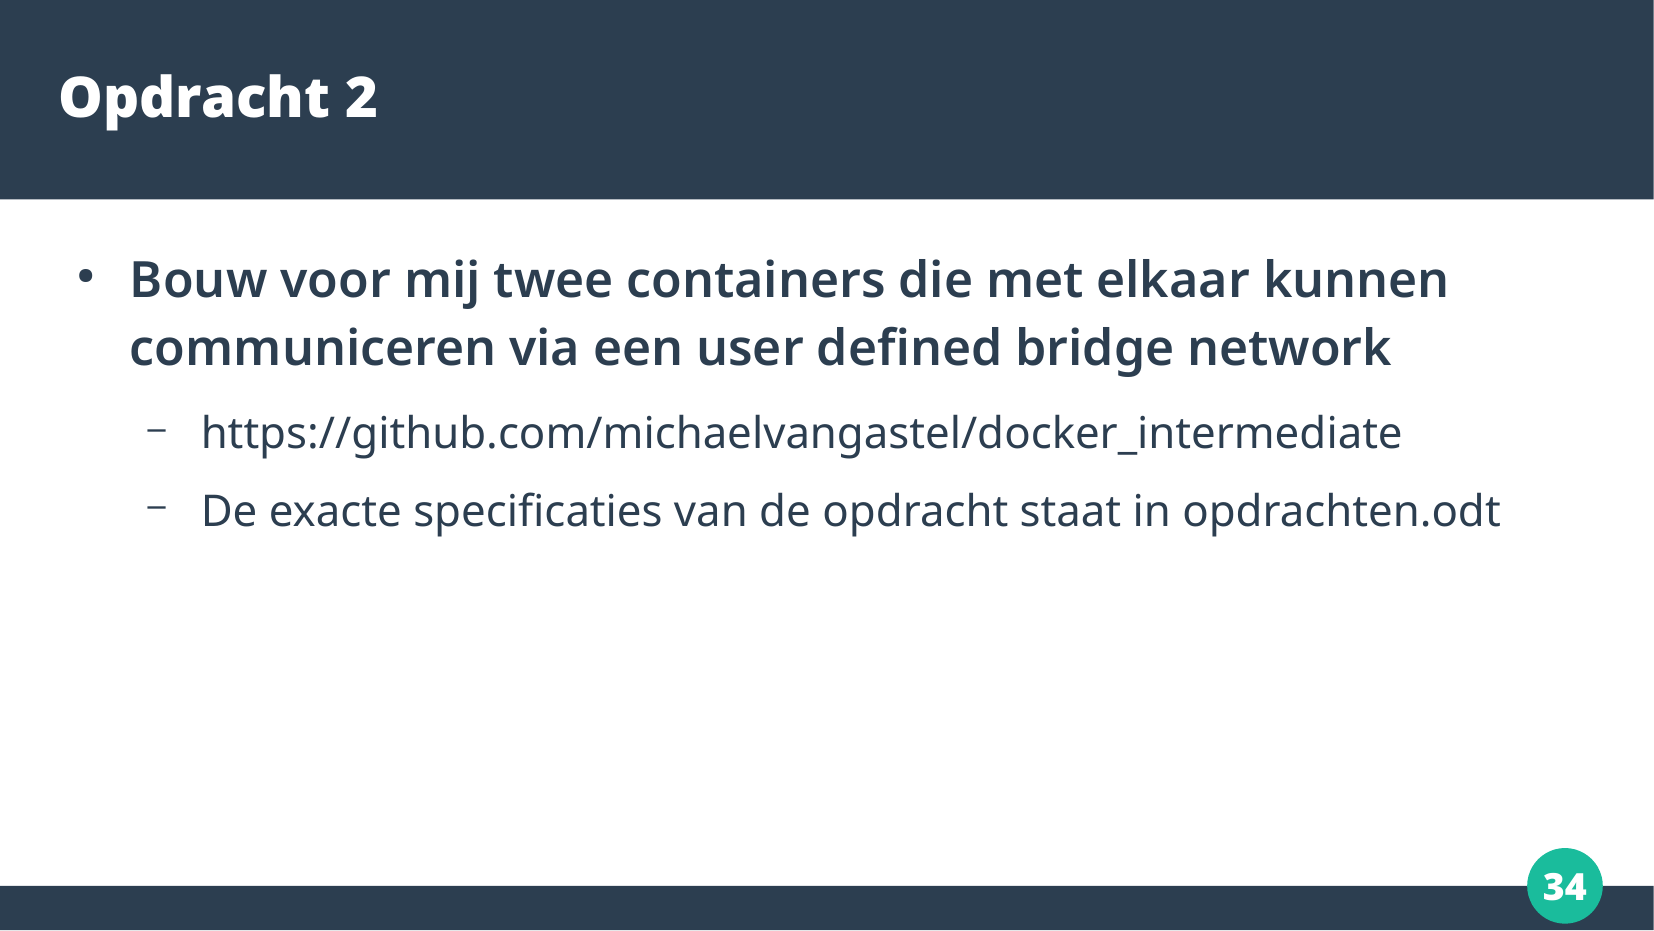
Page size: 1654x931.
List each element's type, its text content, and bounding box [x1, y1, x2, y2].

list Bouw voor mij twee containers die met elkaar kunnen communiceren via een user defined bridge network https://github.com/michaelvangastel/docker_intermediate De exacte specificaties van de opdracht staat in opdrachten.odt [59, 243, 1595, 864]
title Opdracht 2 [59, 37, 1595, 156]
